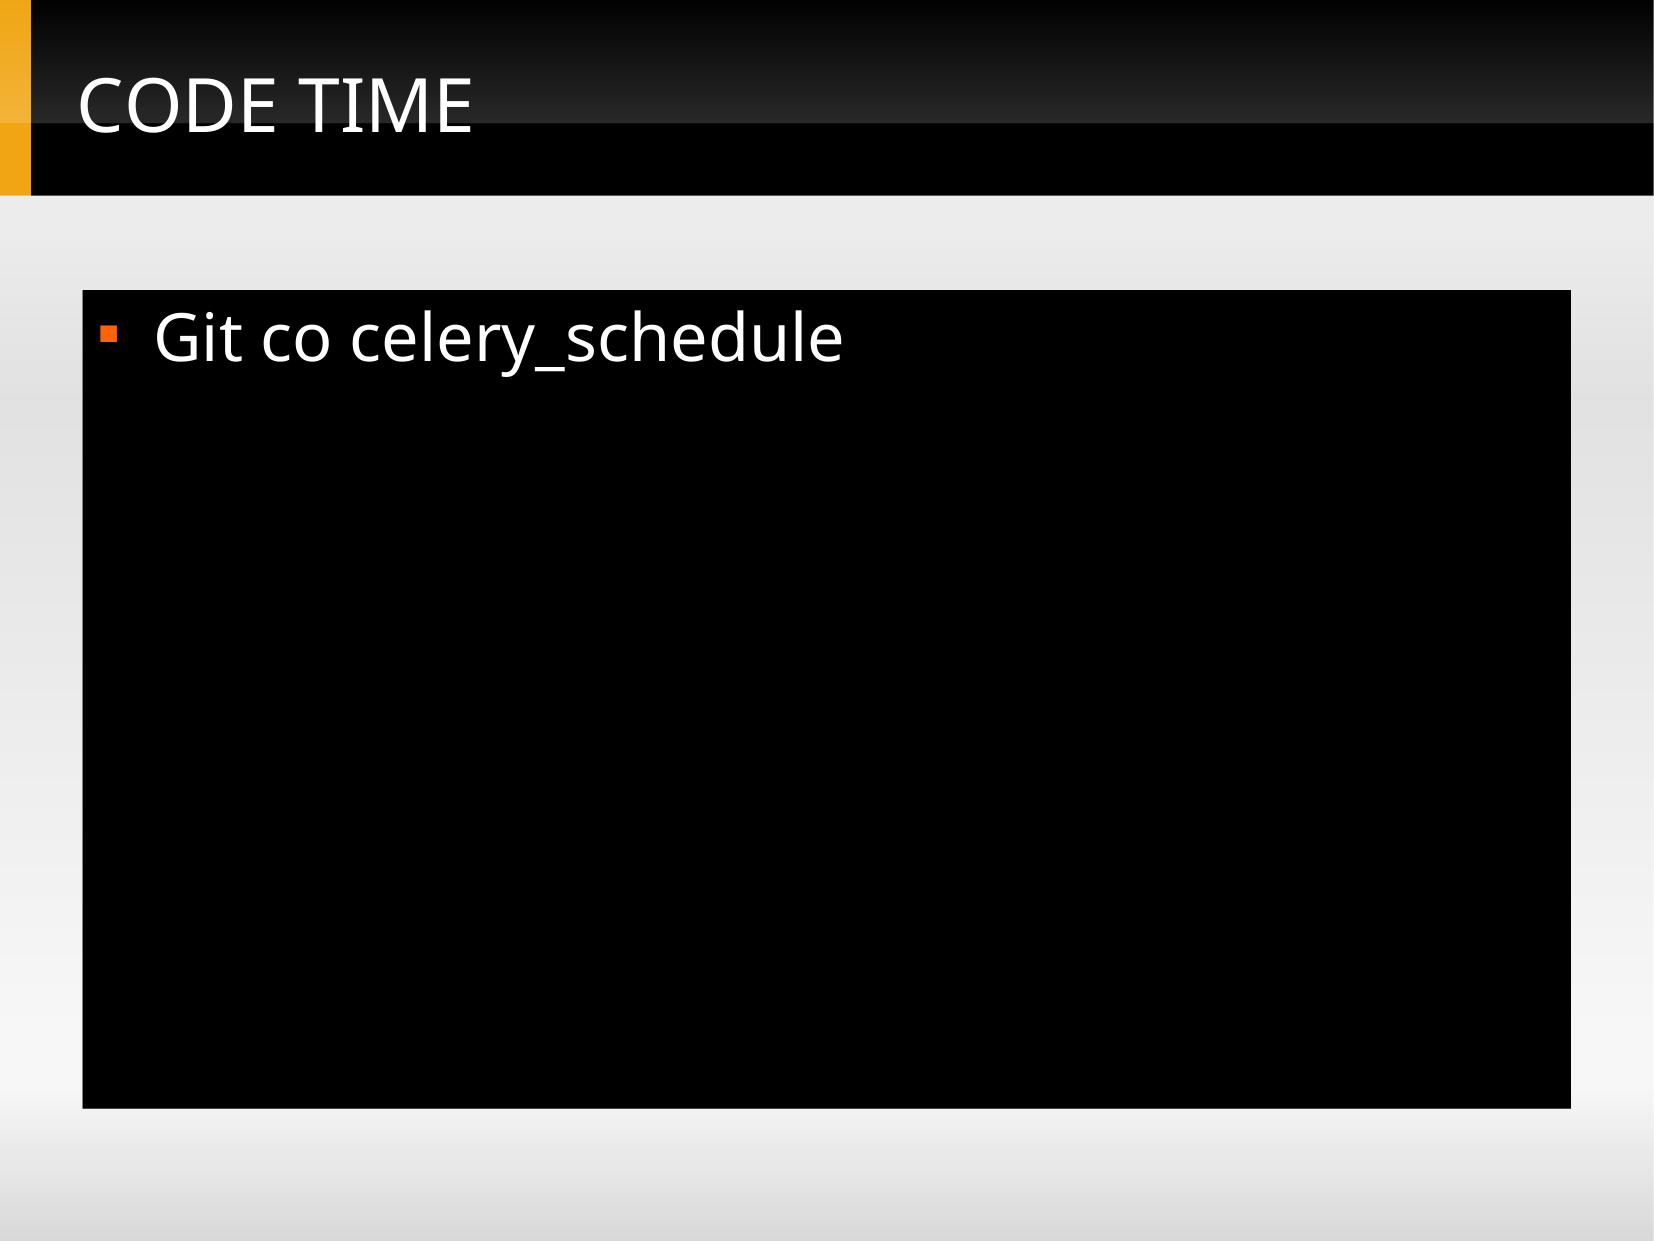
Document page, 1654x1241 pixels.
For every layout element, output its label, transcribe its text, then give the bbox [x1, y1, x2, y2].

picture [0, 0, 1654, 1241]
list Git co celery_schedule [82, 290, 1571, 1094]
title CODE TIME [76, 7, 1565, 200]
